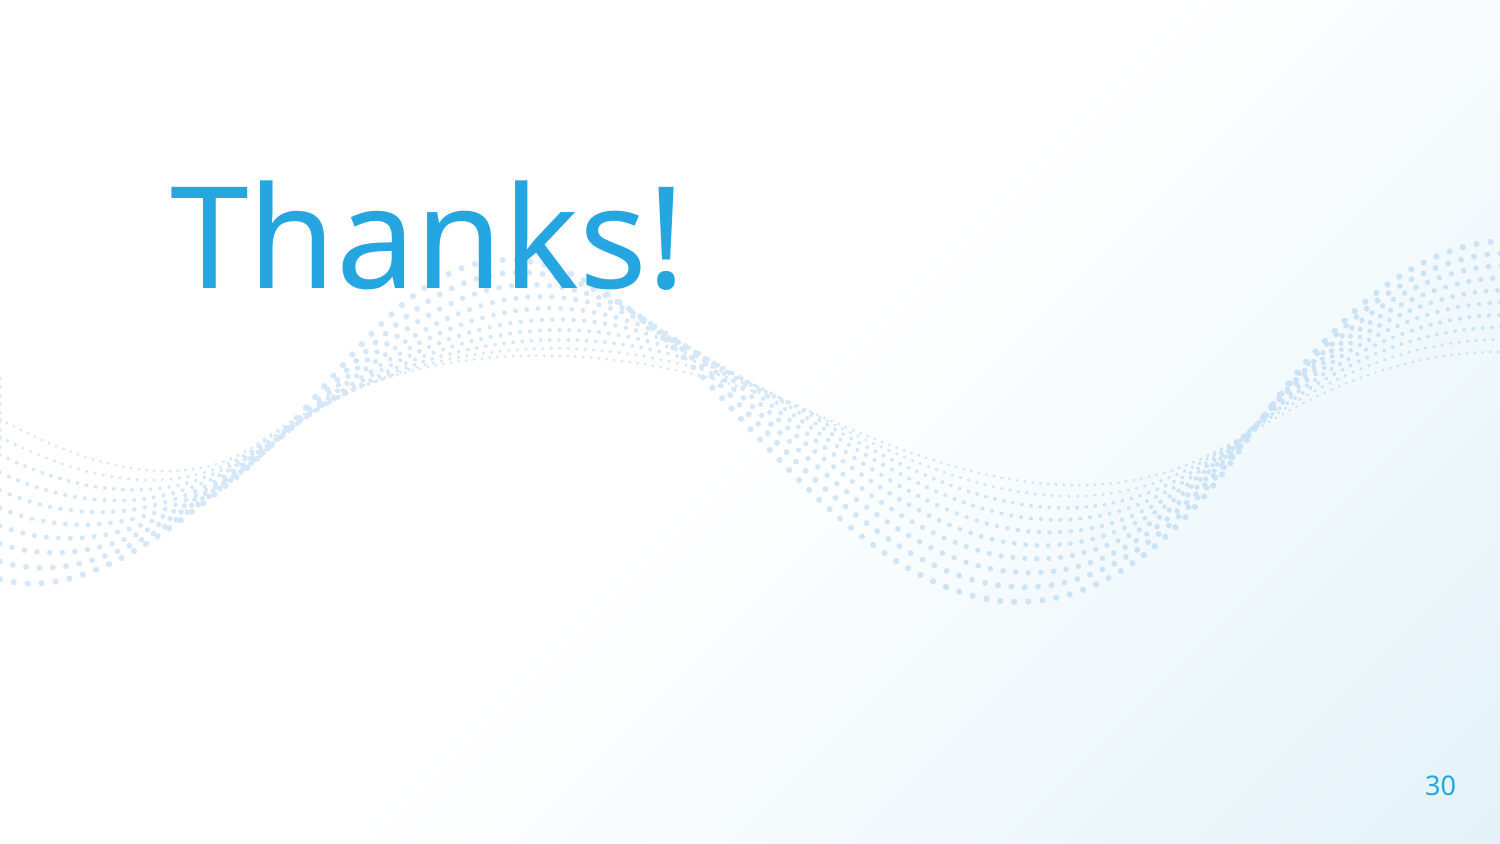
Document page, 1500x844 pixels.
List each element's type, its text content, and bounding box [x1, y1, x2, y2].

slide_number <number> [1366, 754, 1457, 819]
title Thanks! [170, 159, 1137, 319]
